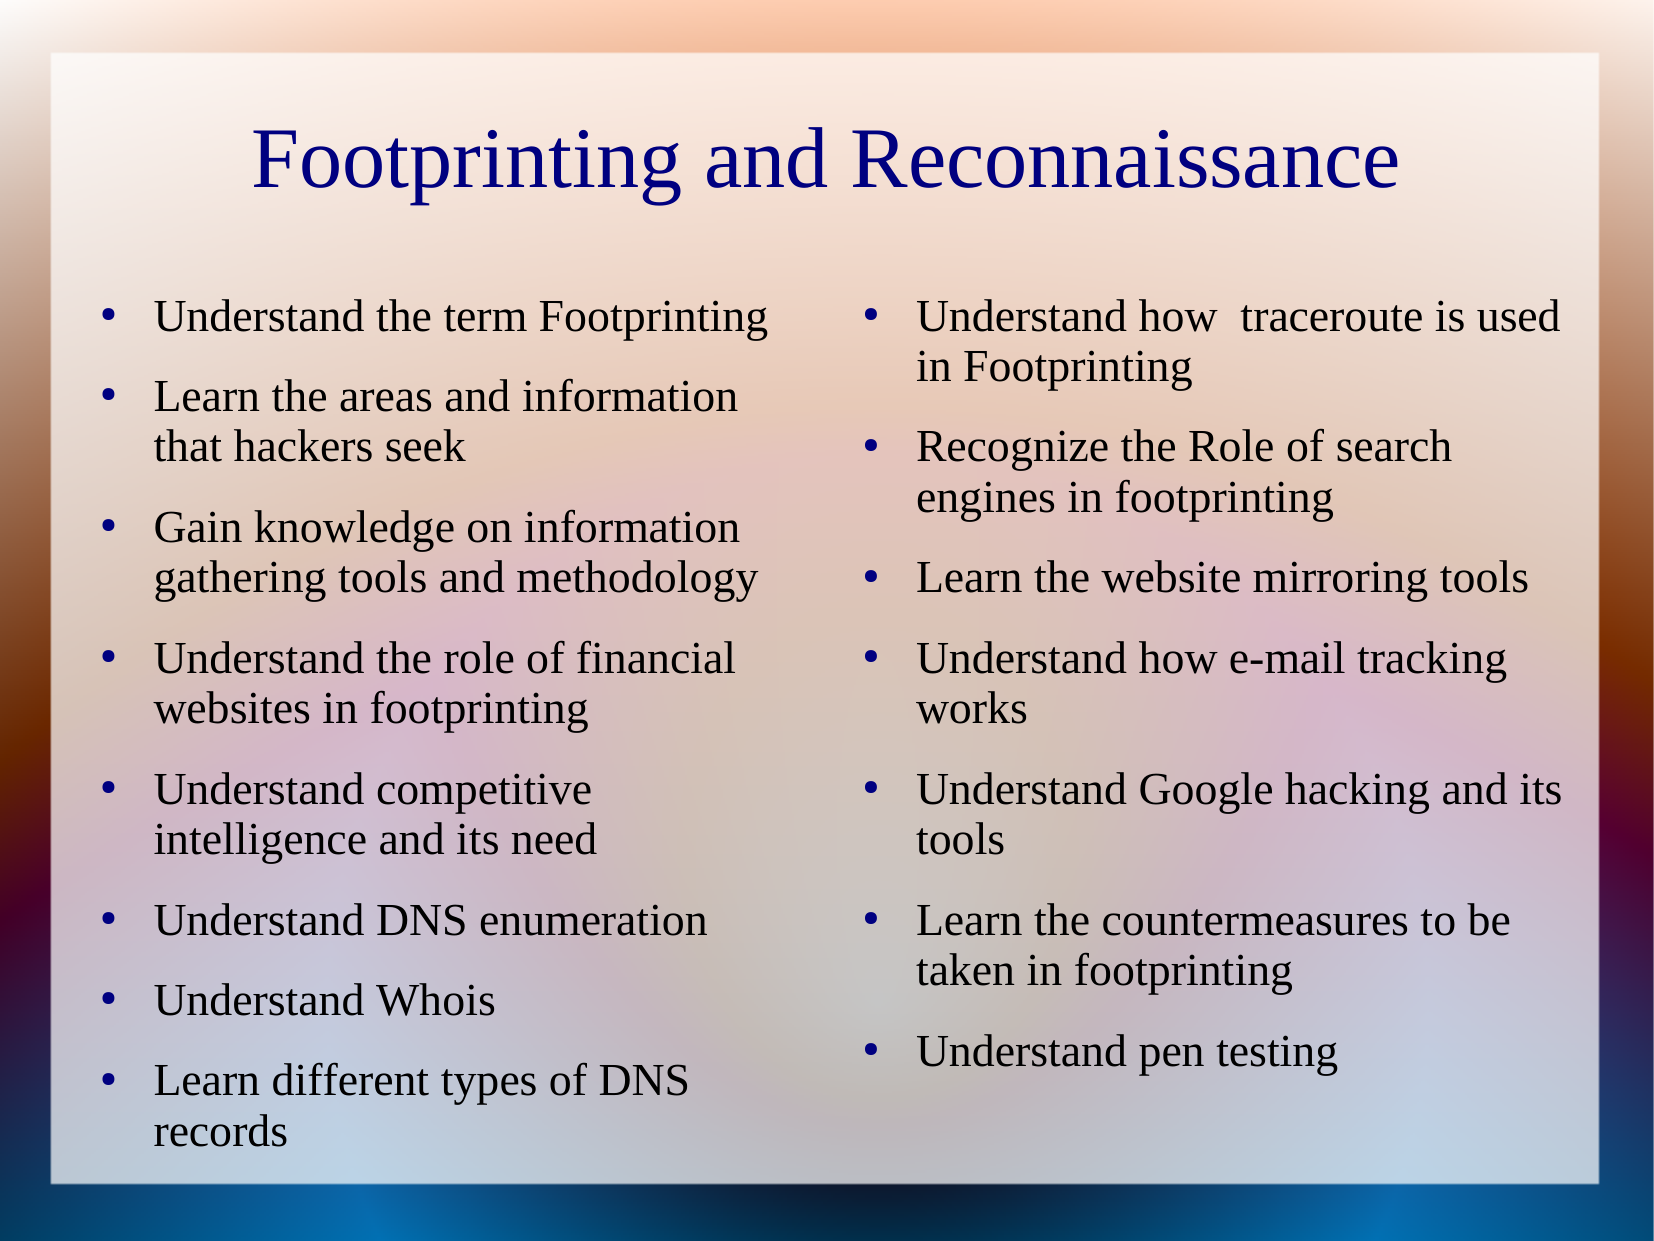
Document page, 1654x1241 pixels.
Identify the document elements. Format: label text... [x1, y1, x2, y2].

title Footprinting and Reconnaissance [82, 55, 1571, 263]
list Understand the term Footprinting Learn the areas and information that hackers seek Gain knowledge on information gathering tools and methodology Understand the role of financial websites in footprinting Understand competitive intelligence and its need Understand DNS enumeration Understand Whois Learn different types of DNS records [82, 290, 809, 1161]
picture [0, 0, 1654, 1241]
list Understand how traceroute is used in Footprinting Recognize the Role of search engines in footprinting Learn the website mirroring tools Understand how e-mail tracking works Understand Google hacking and its tools Learn the countermeasures to be taken in footprinting Understand pen testing [845, 290, 1572, 1080]
